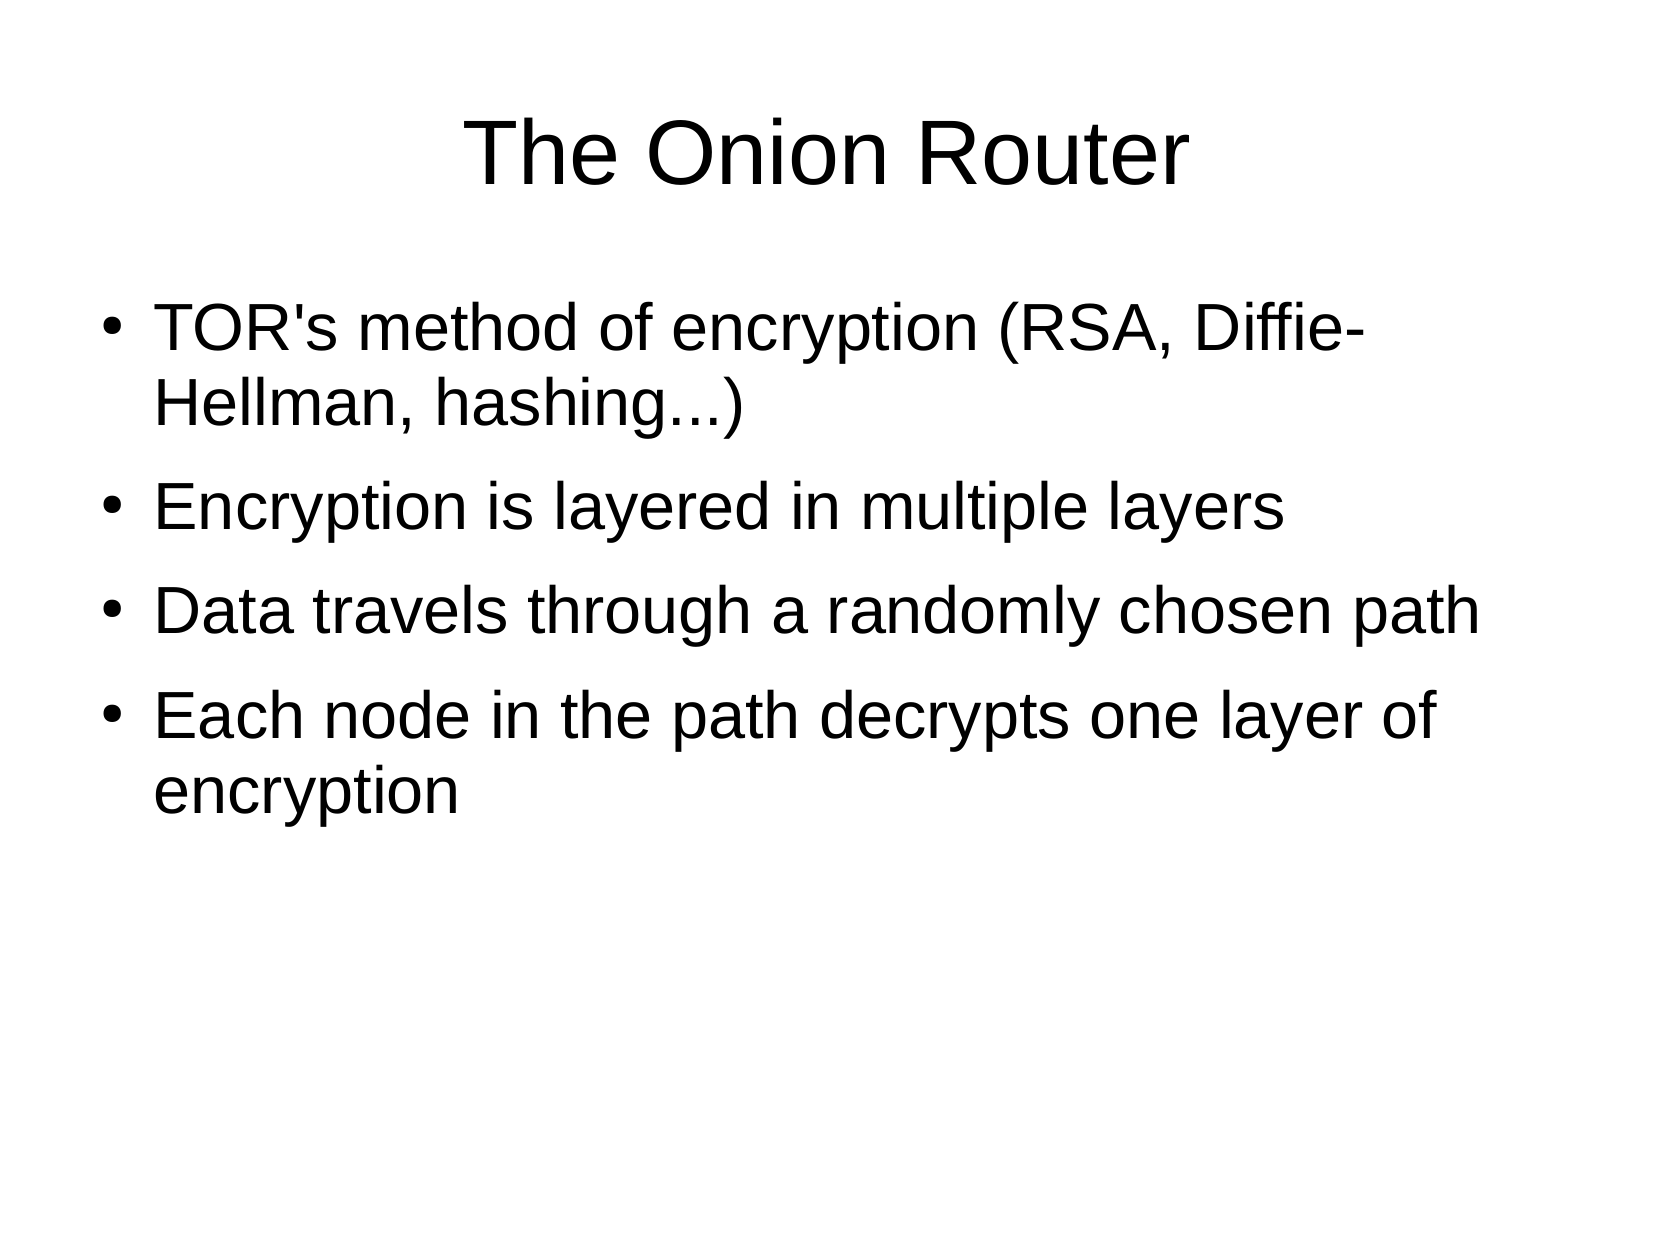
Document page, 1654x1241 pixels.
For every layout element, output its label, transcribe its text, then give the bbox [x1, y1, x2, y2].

title The Onion Router [82, 49, 1571, 257]
list TOR's method of encryption (RSA, Diffie-Hellman, hashing...) Encryption is layered in multiple layers Data travels through a randomly chosen path Each node in the path decrypts one layer of encryption [82, 290, 1538, 1010]
